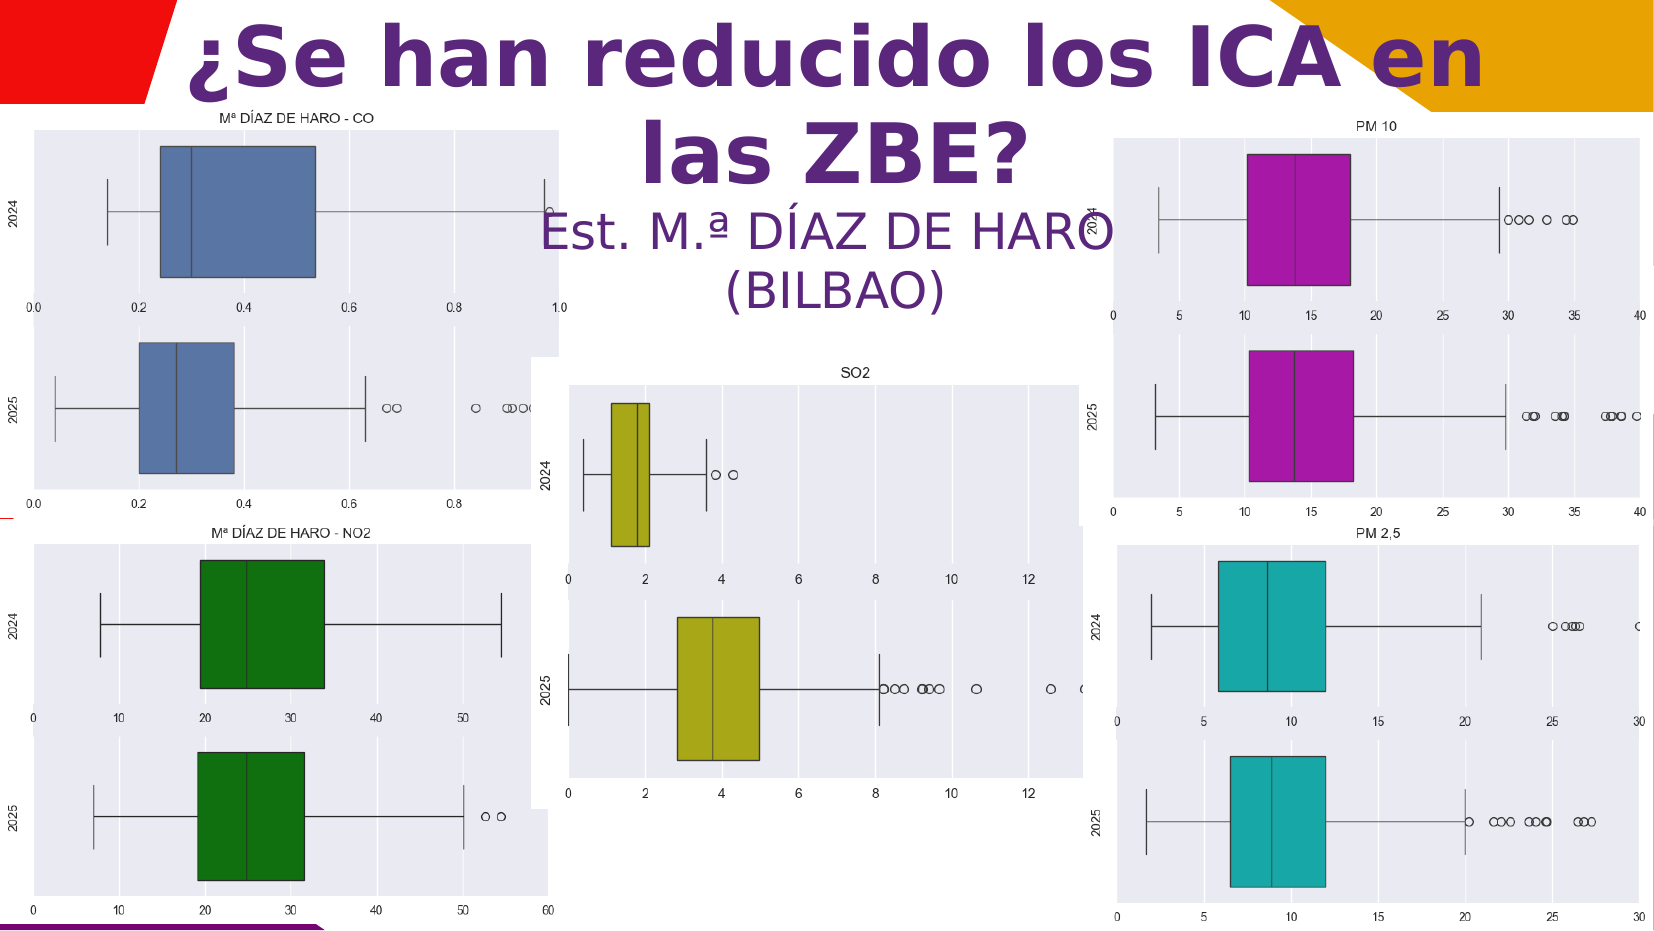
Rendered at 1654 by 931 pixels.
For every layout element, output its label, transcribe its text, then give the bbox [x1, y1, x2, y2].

picture [0, 104, 1654, 931]
title ¿Se han reducido los ICA en las ZBE? Est. M.ª DÍAZ DE HARO (BILBAO) [127, 9, 1545, 320]
